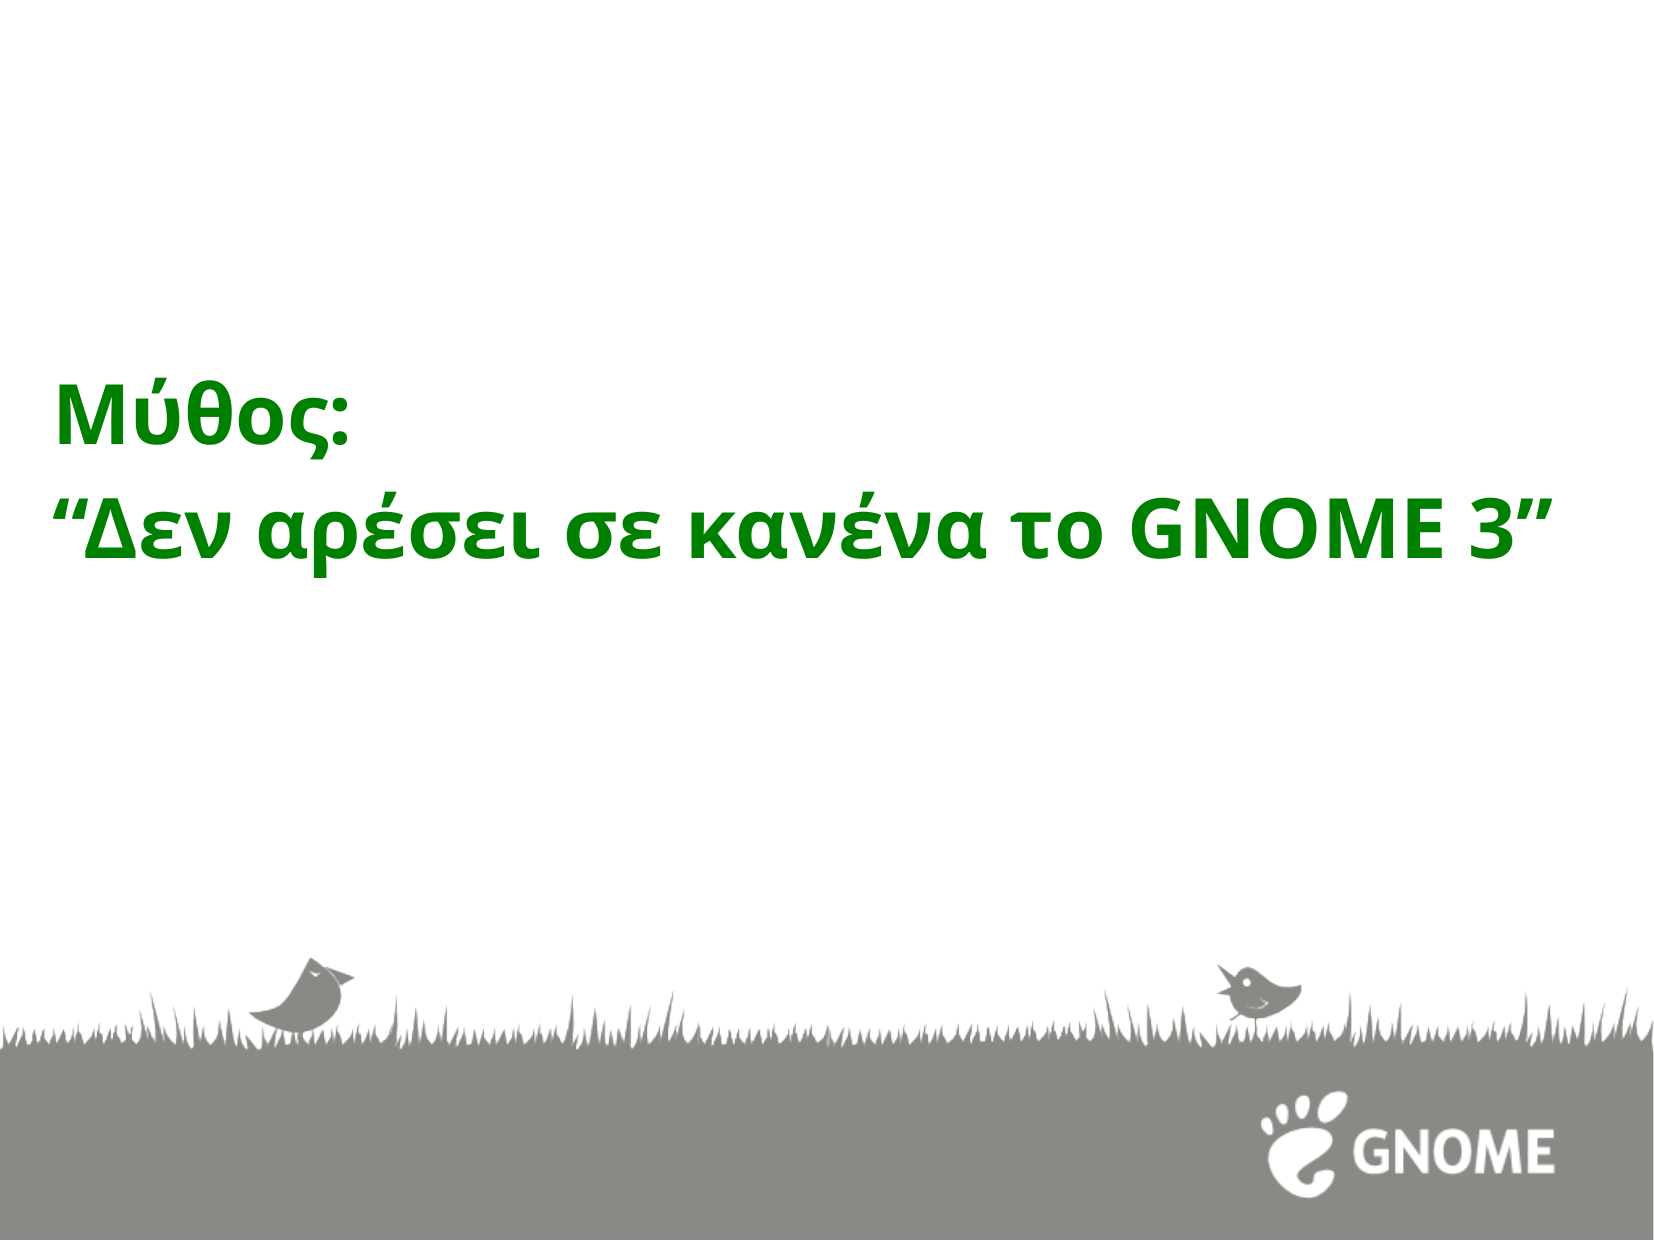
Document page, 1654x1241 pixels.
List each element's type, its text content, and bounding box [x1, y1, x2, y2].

picture [0, 0, 1654, 1241]
text_box Μύθος: “Δεν αρέσει σε κανένα το GNOME 3” [37, 348, 1613, 699]
